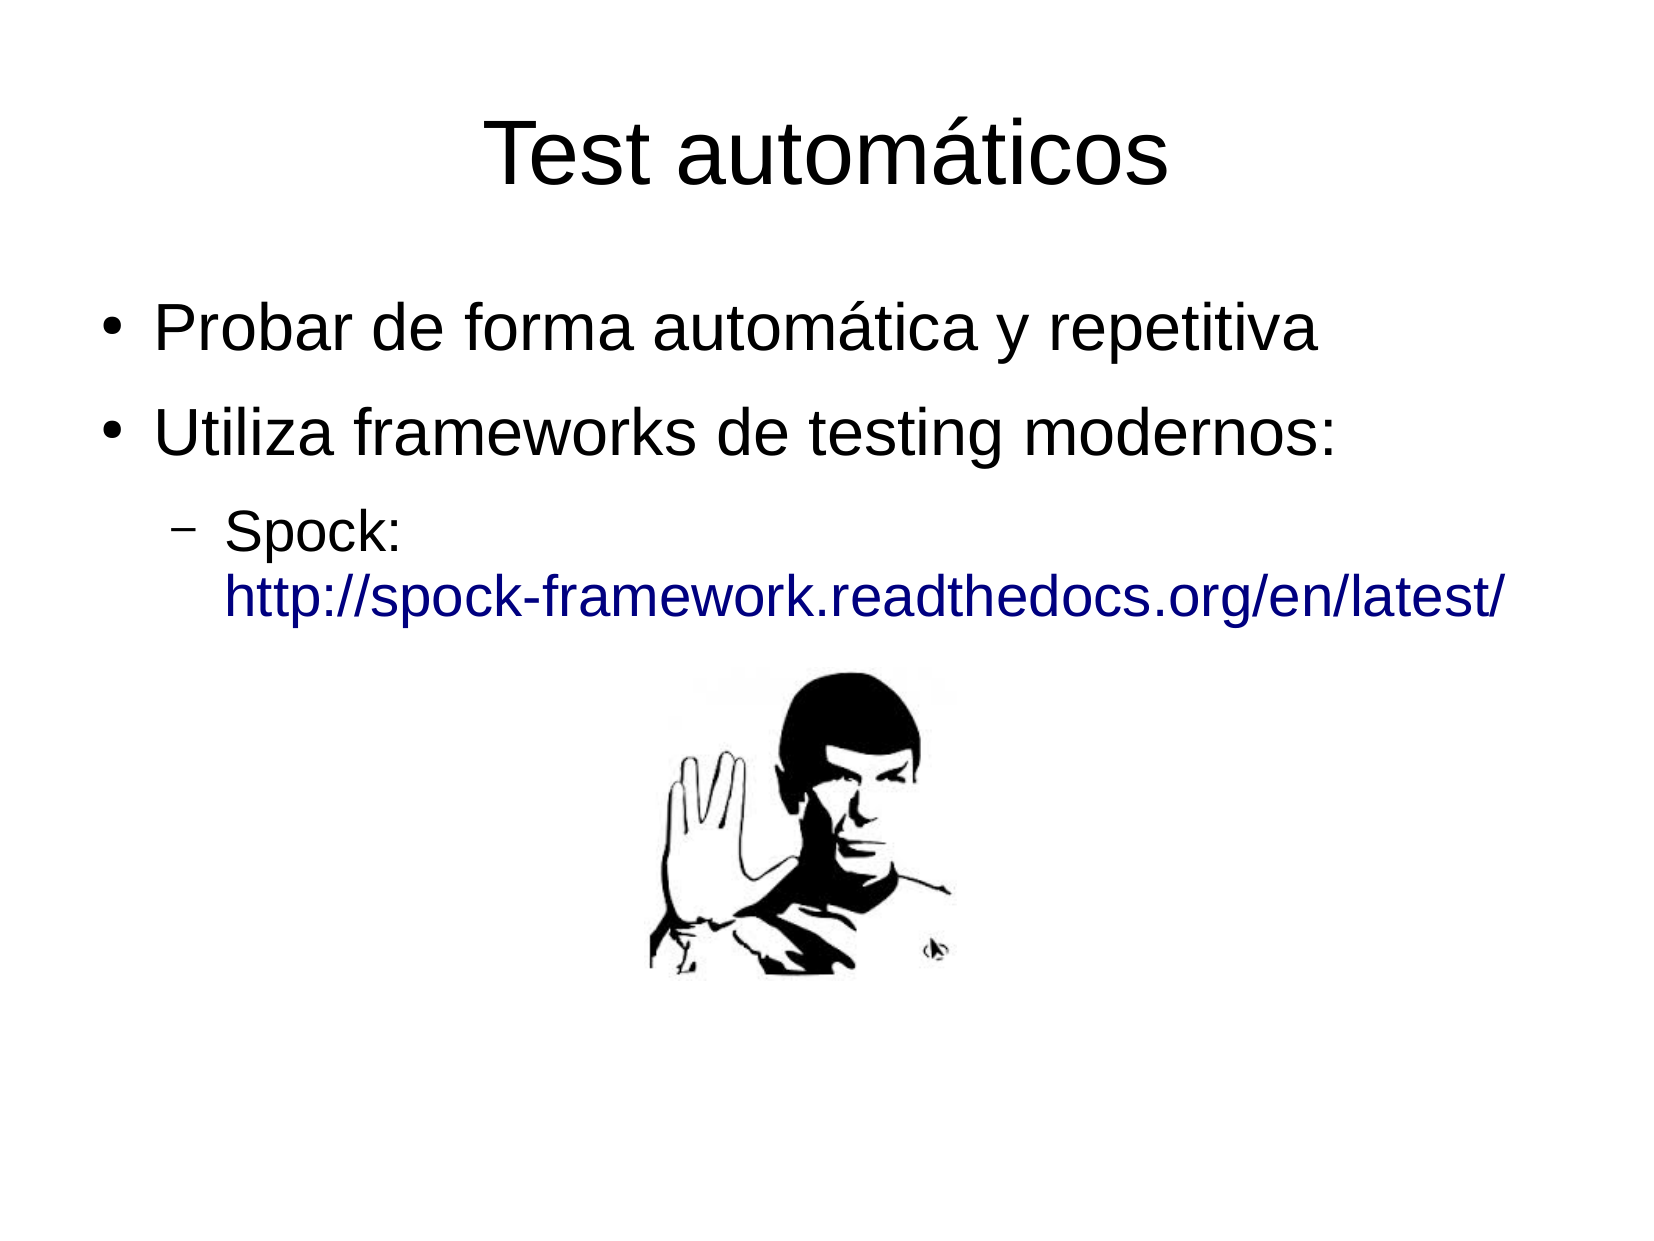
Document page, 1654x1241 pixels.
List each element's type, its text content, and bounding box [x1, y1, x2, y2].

title Test automáticos [82, 49, 1571, 257]
picture [644, 667, 957, 981]
list Probar de forma automática y repetitiva Utiliza frameworks de testing modernos: Spock: http://spock-framework.readthedocs.org/en/latest/ [82, 290, 1571, 1010]
